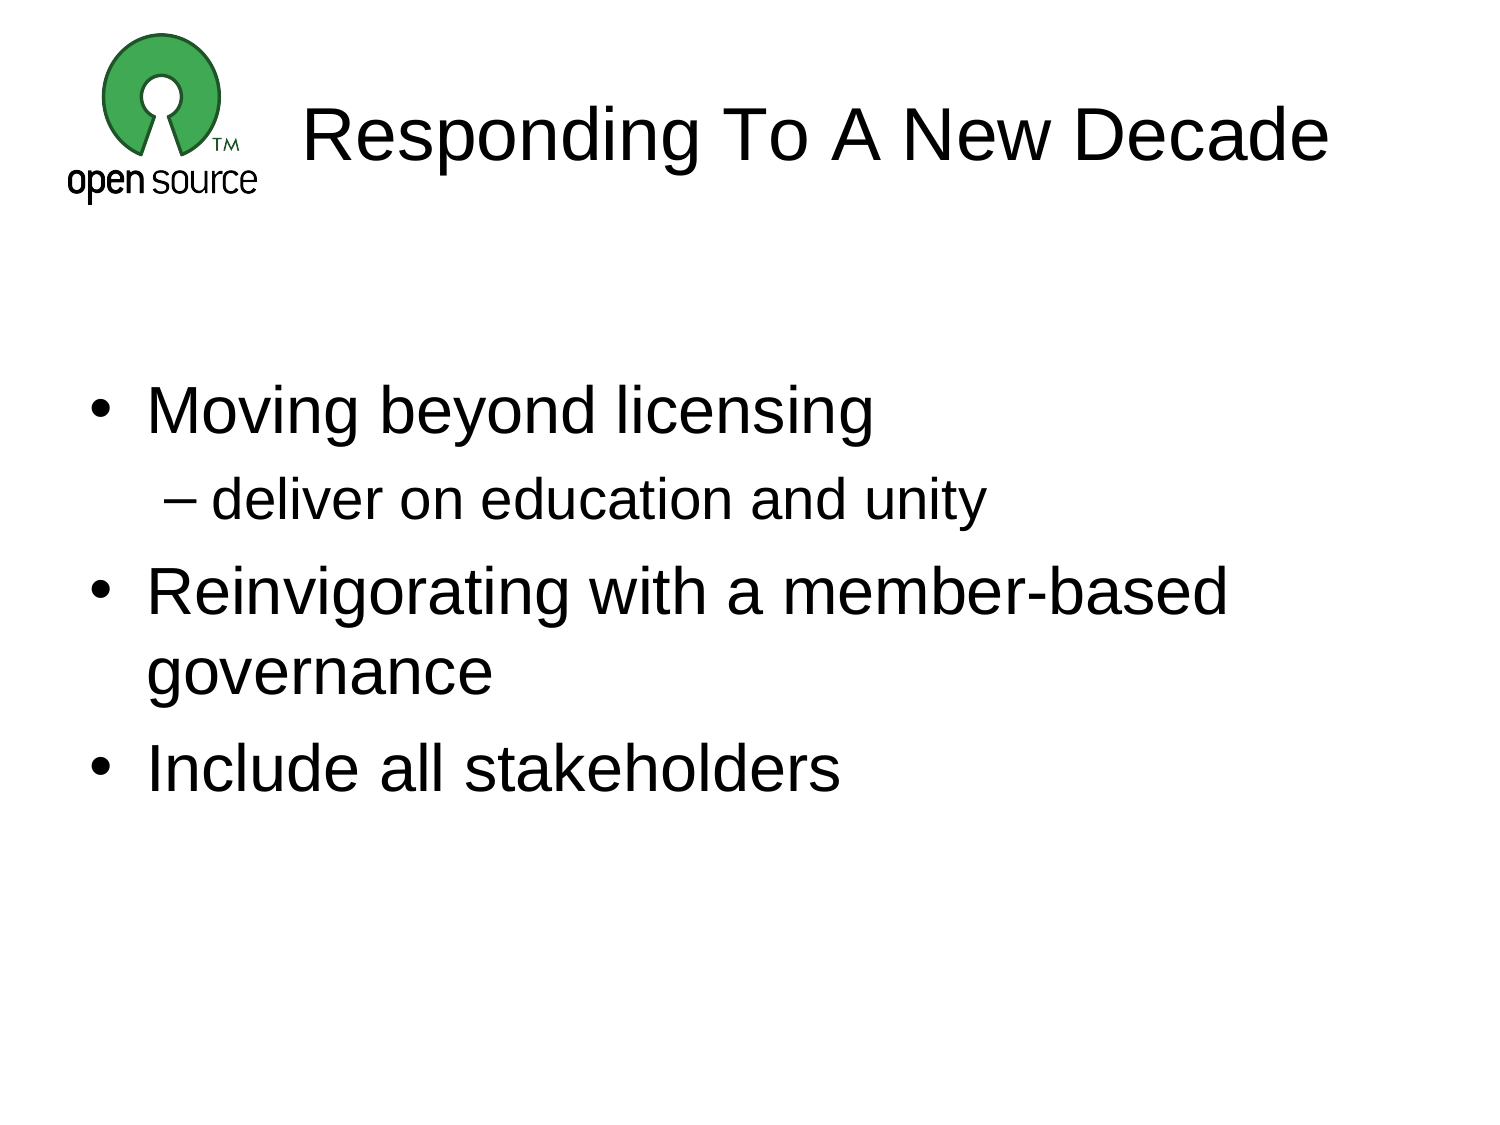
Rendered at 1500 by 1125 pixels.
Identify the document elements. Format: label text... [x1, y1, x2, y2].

list Moving beyond licensing deliver on education and unity Reinvigorating with a member-based governance Include all stakeholders [75, 262, 1426, 1005]
picture [68, 33, 257, 205]
title Responding To A New Decade [141, 36, 1492, 225]
